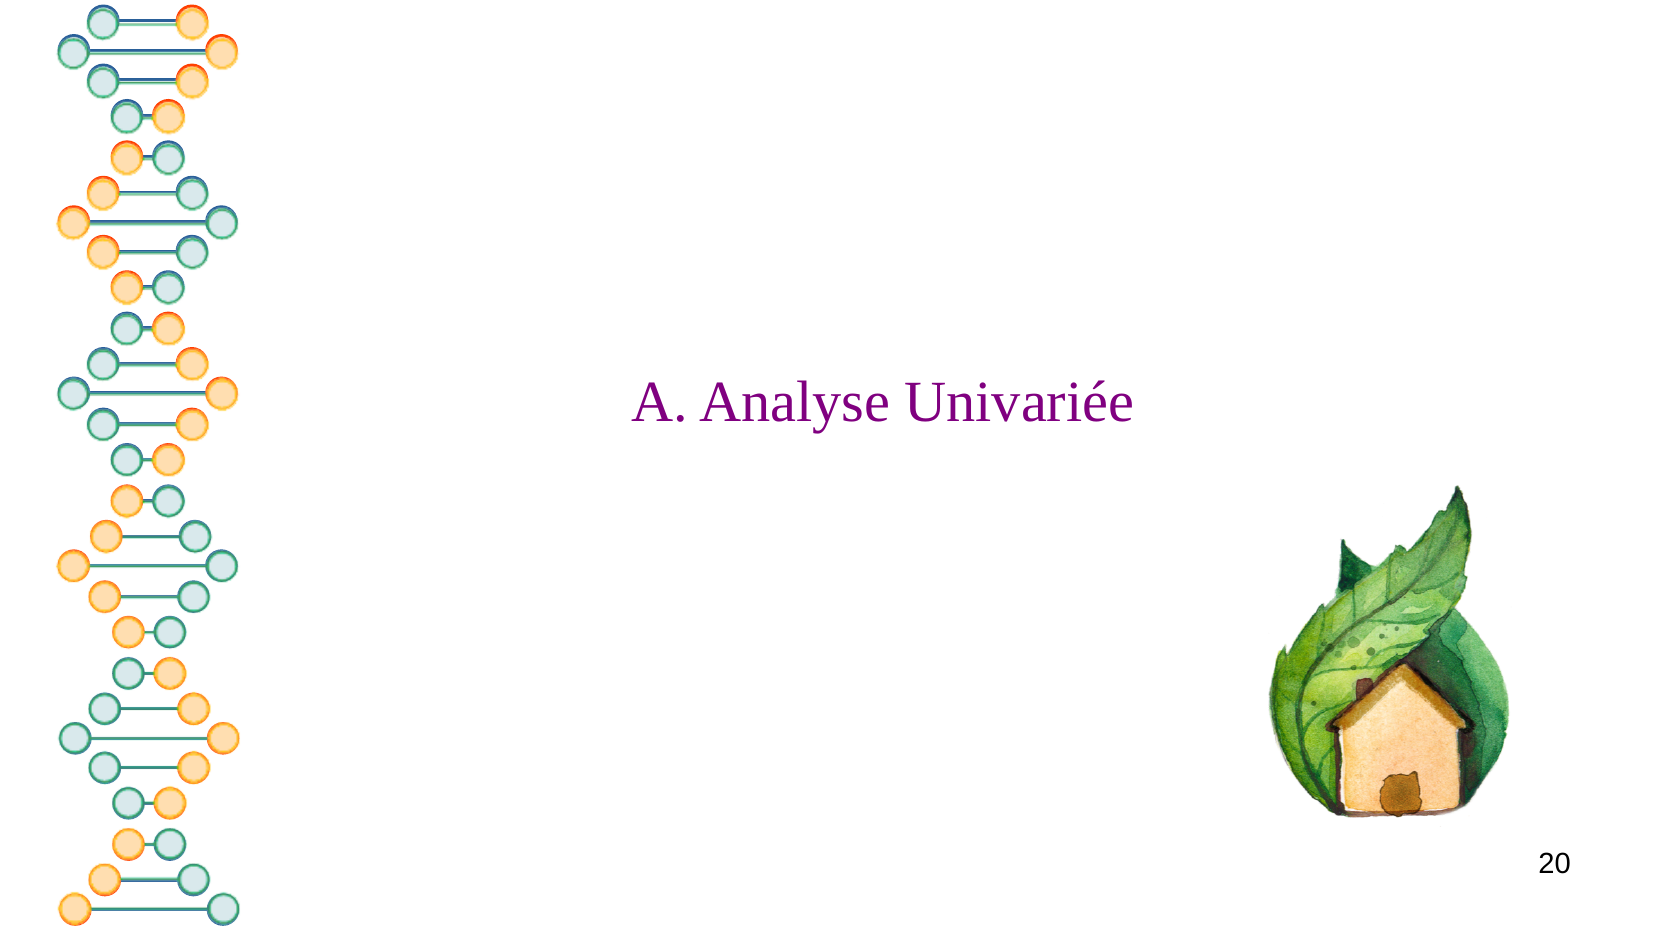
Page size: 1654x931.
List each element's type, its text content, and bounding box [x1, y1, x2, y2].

picture [0, 0, 351, 931]
title A. Analyse Univariée [351, 324, 1512, 479]
picture [1210, 472, 1565, 827]
